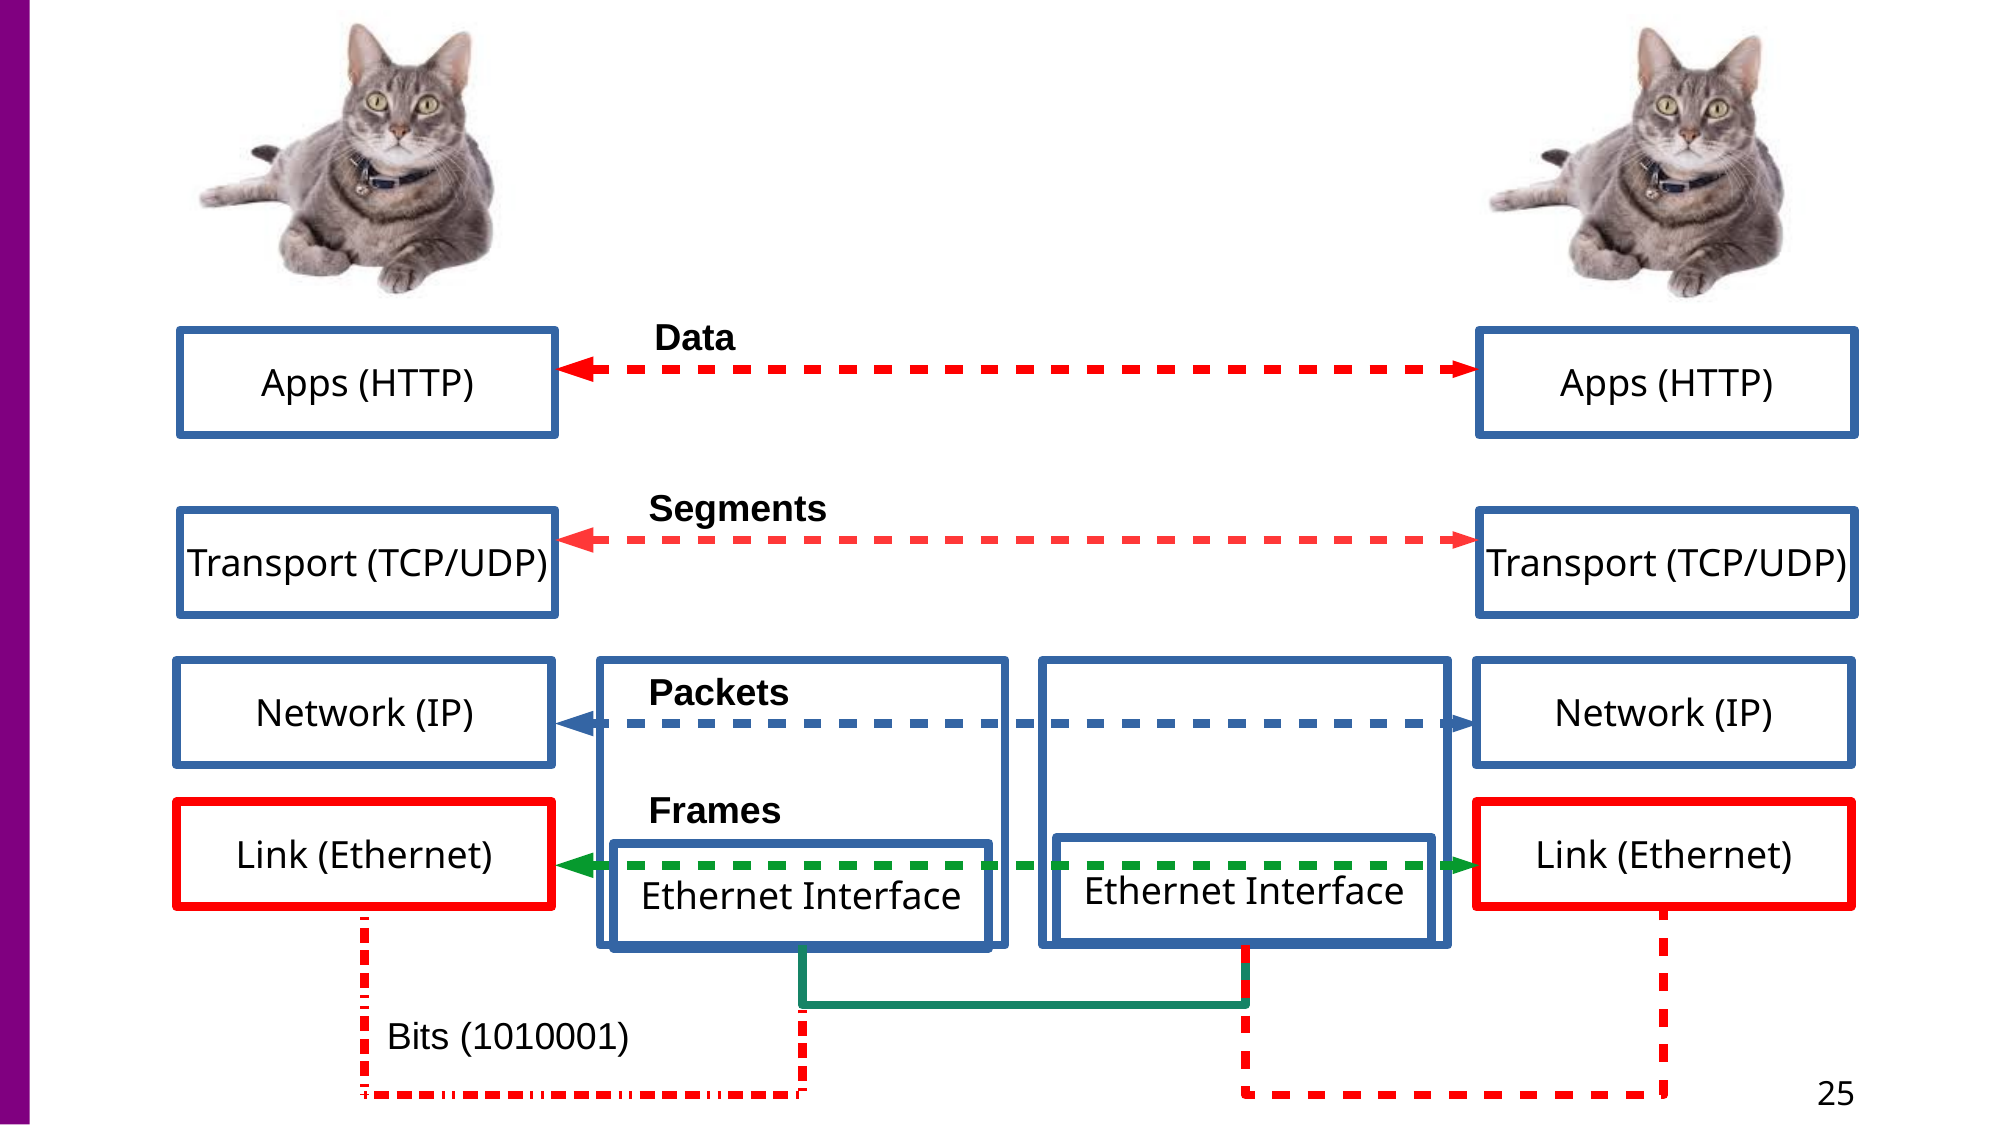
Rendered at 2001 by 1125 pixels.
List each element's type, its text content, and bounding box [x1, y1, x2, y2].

text_box Ethernet Interface [613, 843, 989, 941]
text_box Segments [633, 479, 843, 537]
text_box Transport (TCP/UDP) [180, 510, 556, 616]
text_box Apps (HTTP) [1479, 329, 1855, 436]
text_box Network (IP) [176, 660, 552, 766]
text_box Ethernet Interface [1056, 837, 1432, 941]
text_box Frames [633, 781, 797, 839]
text_box Apps (HTTP) [180, 329, 556, 436]
text_box Transport (TCP/UDP) [1479, 510, 1855, 616]
picture [1455, 14, 1880, 305]
text_box Data [639, 309, 751, 367]
text_box Network (IP) [1476, 660, 1852, 766]
text_box Link (Ethernet) [176, 801, 552, 907]
text_box Link (Ethernet) [1476, 801, 1852, 907]
text_box Bits (1010001) [372, 1008, 646, 1066]
picture [165, 10, 590, 300]
text_box Packets [633, 663, 805, 721]
